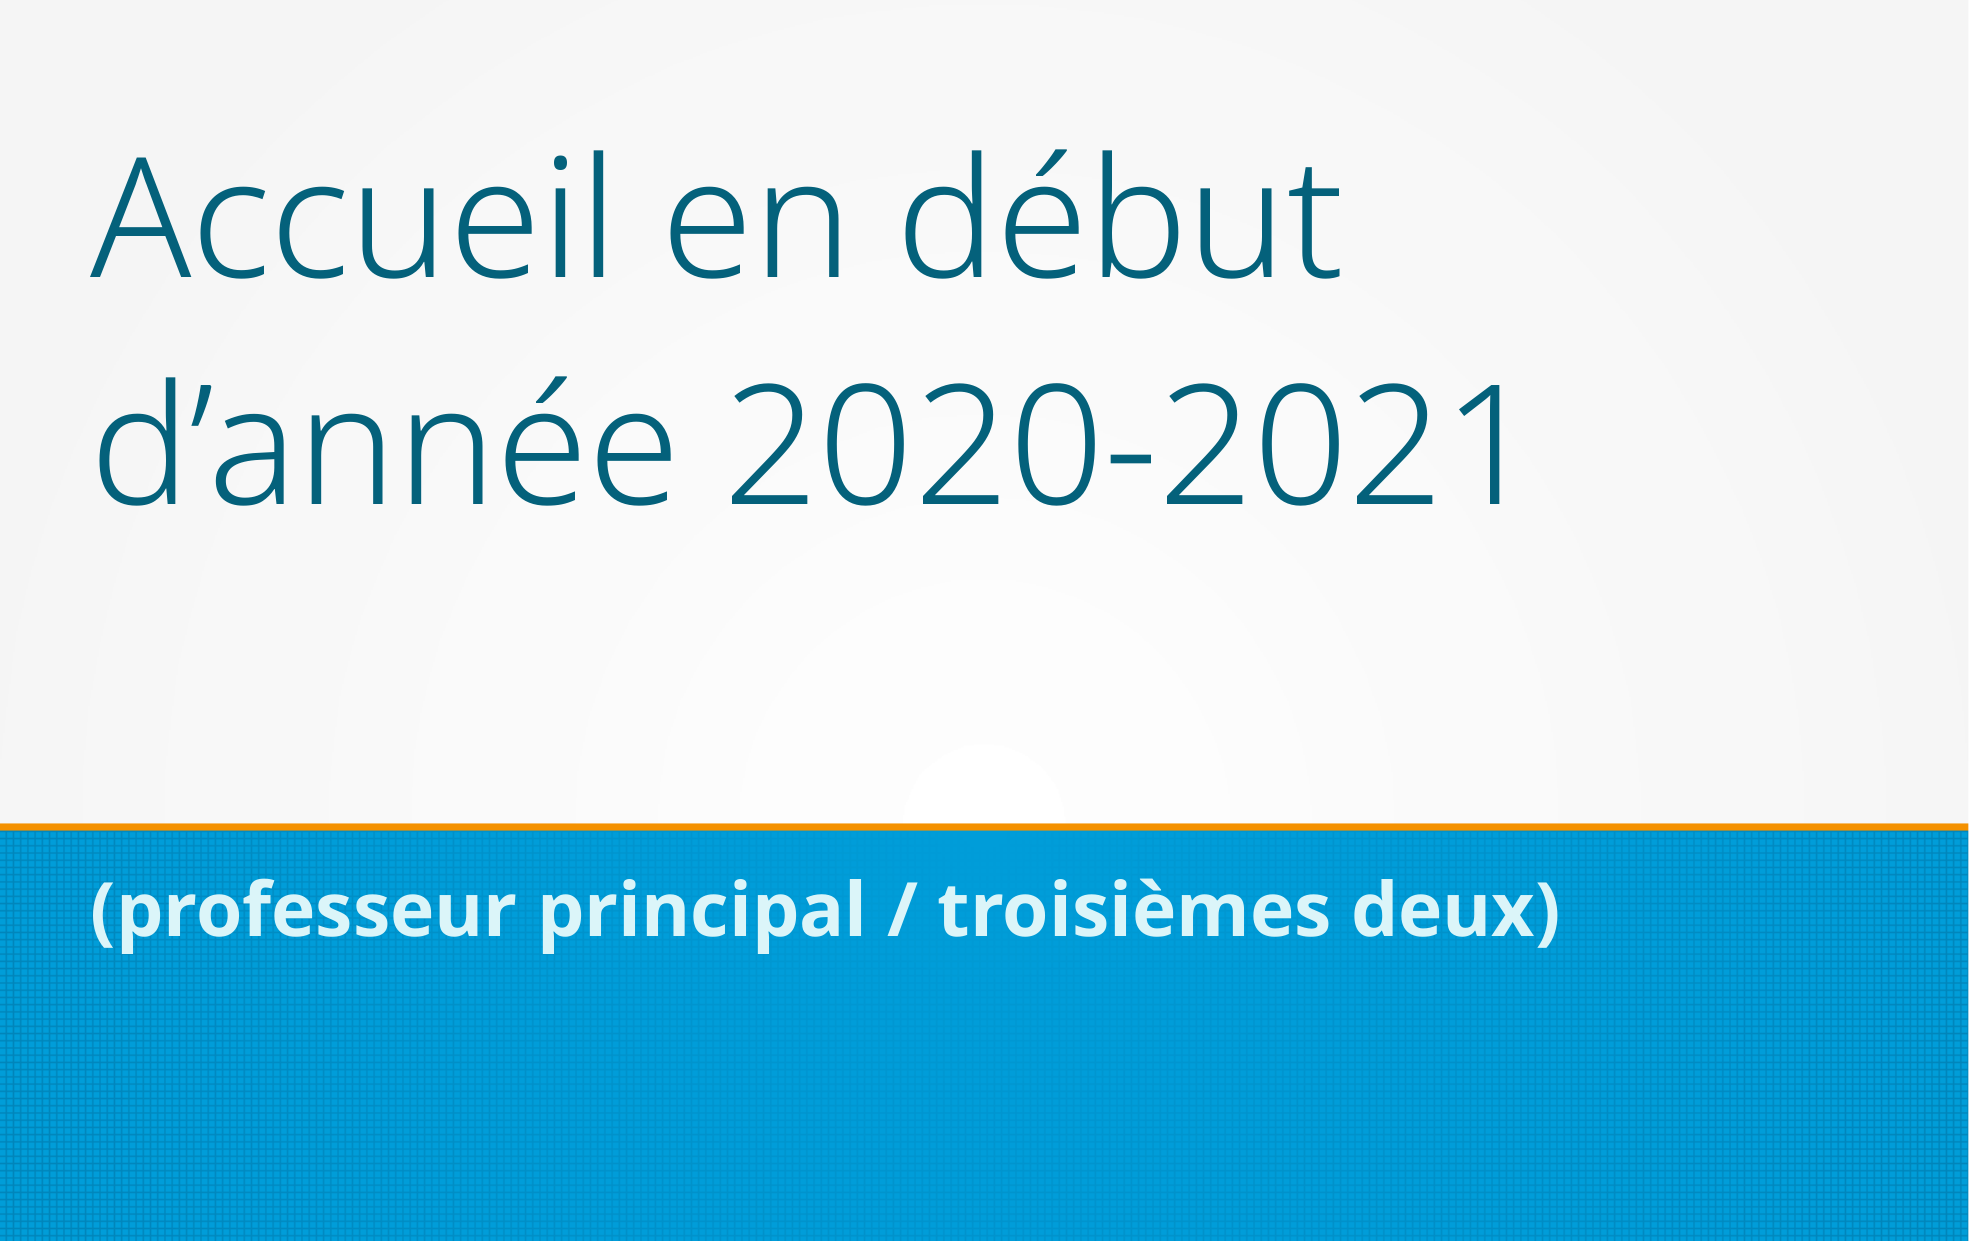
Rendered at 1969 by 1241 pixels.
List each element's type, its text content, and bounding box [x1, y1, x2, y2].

picture [0, 0, 1969, 830]
subtitle (professeur principal / troisièmes deux) [90, 855, 1861, 1111]
title Accueil en début d’année 2020-2021 [90, 49, 1862, 781]
